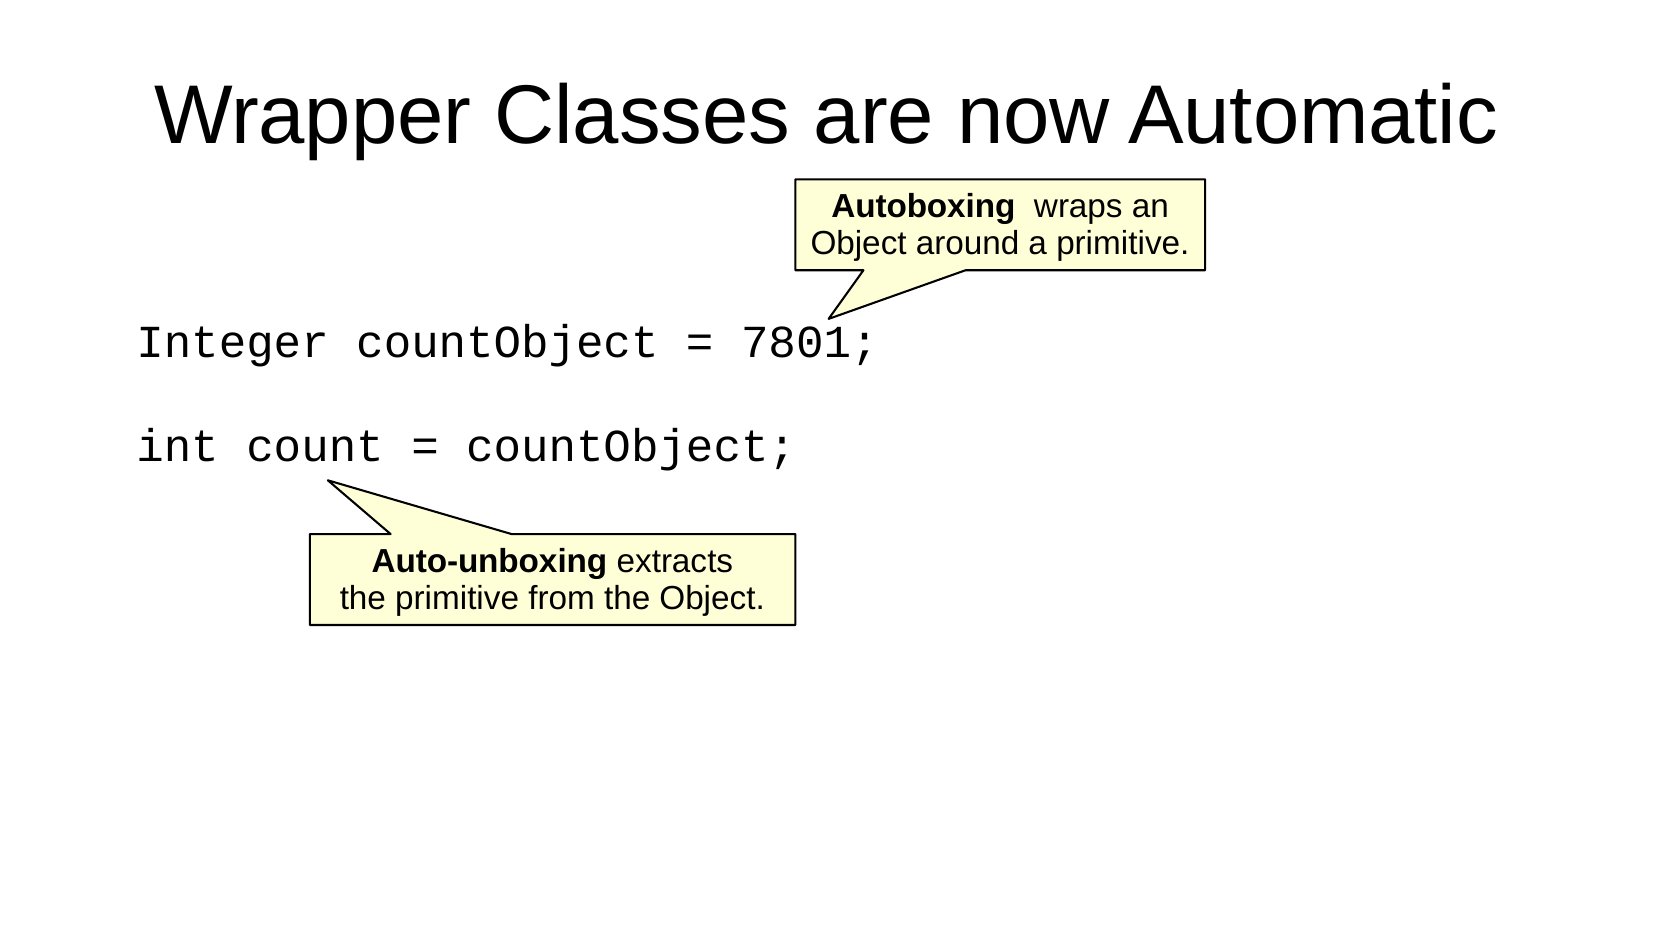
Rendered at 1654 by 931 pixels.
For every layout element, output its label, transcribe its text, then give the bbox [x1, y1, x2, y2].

text_box Integer countObject = 7801; int count = countObject; [121, 312, 894, 483]
title Wrapper Classes are now Automatic [82, 37, 1571, 193]
text_box Autoboxing wraps an Object around a primitive. [795, 179, 1206, 319]
text_box Auto-unboxing extracts the primitive from the Object. [309, 480, 796, 625]
